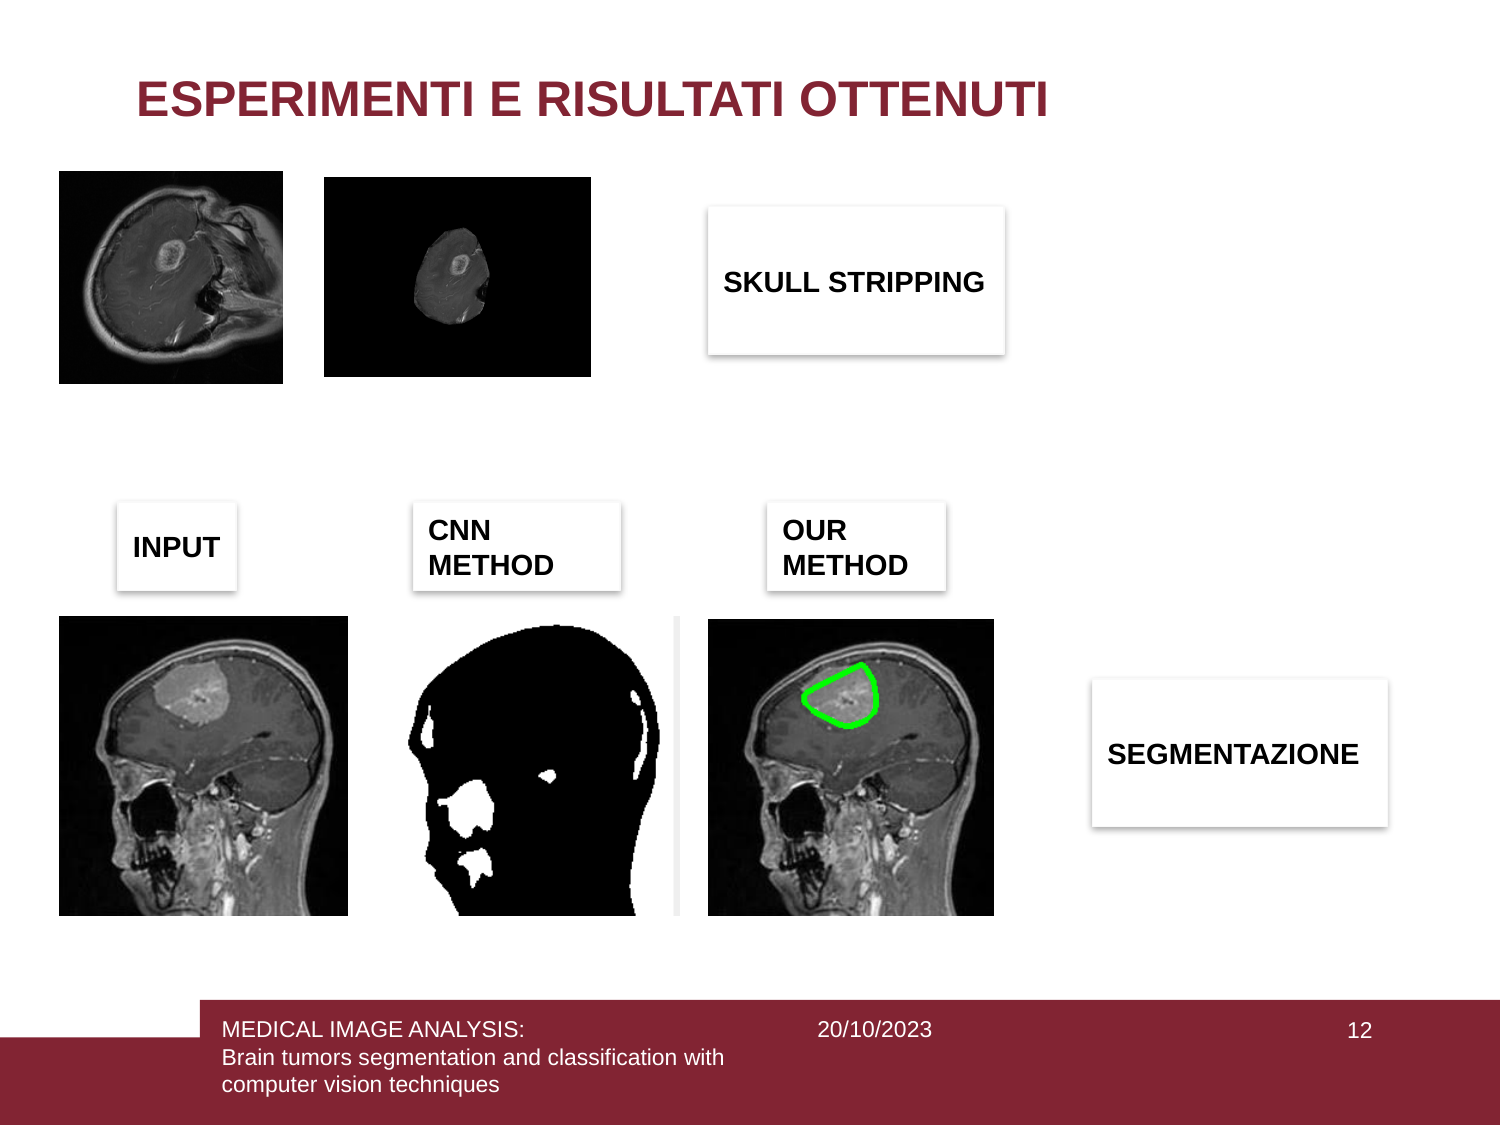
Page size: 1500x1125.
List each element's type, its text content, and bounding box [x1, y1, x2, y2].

picture [59, 171, 283, 384]
picture [708, 619, 994, 916]
text_box INPUT [118, 501, 237, 591]
text_box 20/10/2023 [802, 1007, 1083, 1050]
text_box SEGMENTAZIONE [1092, 679, 1388, 827]
title ESPERIMENTI E RISULTATI OTTENUTI [122, 58, 1416, 136]
picture [324, 177, 591, 377]
picture [59, 616, 348, 916]
picture [383, 616, 680, 916]
text_box CNN METHOD [413, 501, 620, 591]
text_box SKULL STRIPPING [708, 206, 1004, 355]
text_box MEDICAL IMAGE ANALYSIS: Brain tumors segmentation and classification with computer vision techniques [206, 1007, 798, 1105]
slide_number <number> [1074, 1008, 1388, 1084]
text_box OUR METHOD [767, 501, 945, 591]
